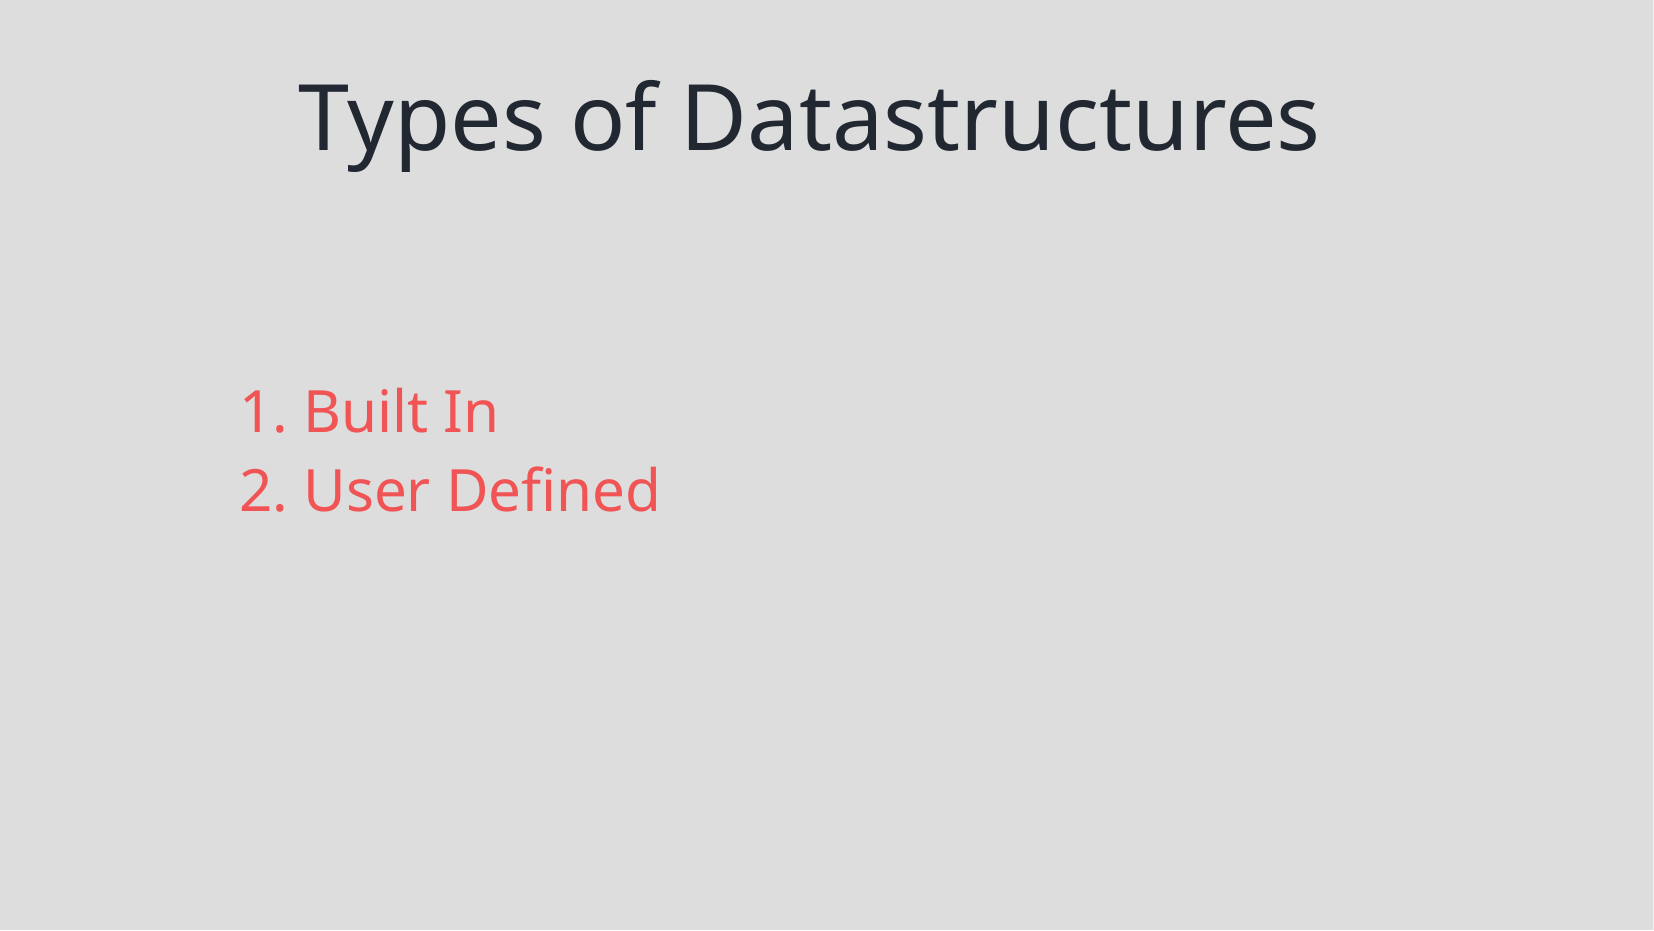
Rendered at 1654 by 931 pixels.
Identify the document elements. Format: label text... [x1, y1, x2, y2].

title Types of Datastructures [82, 37, 1538, 193]
text_box 1. Built In 2. User Defined [225, 362, 1501, 563]
